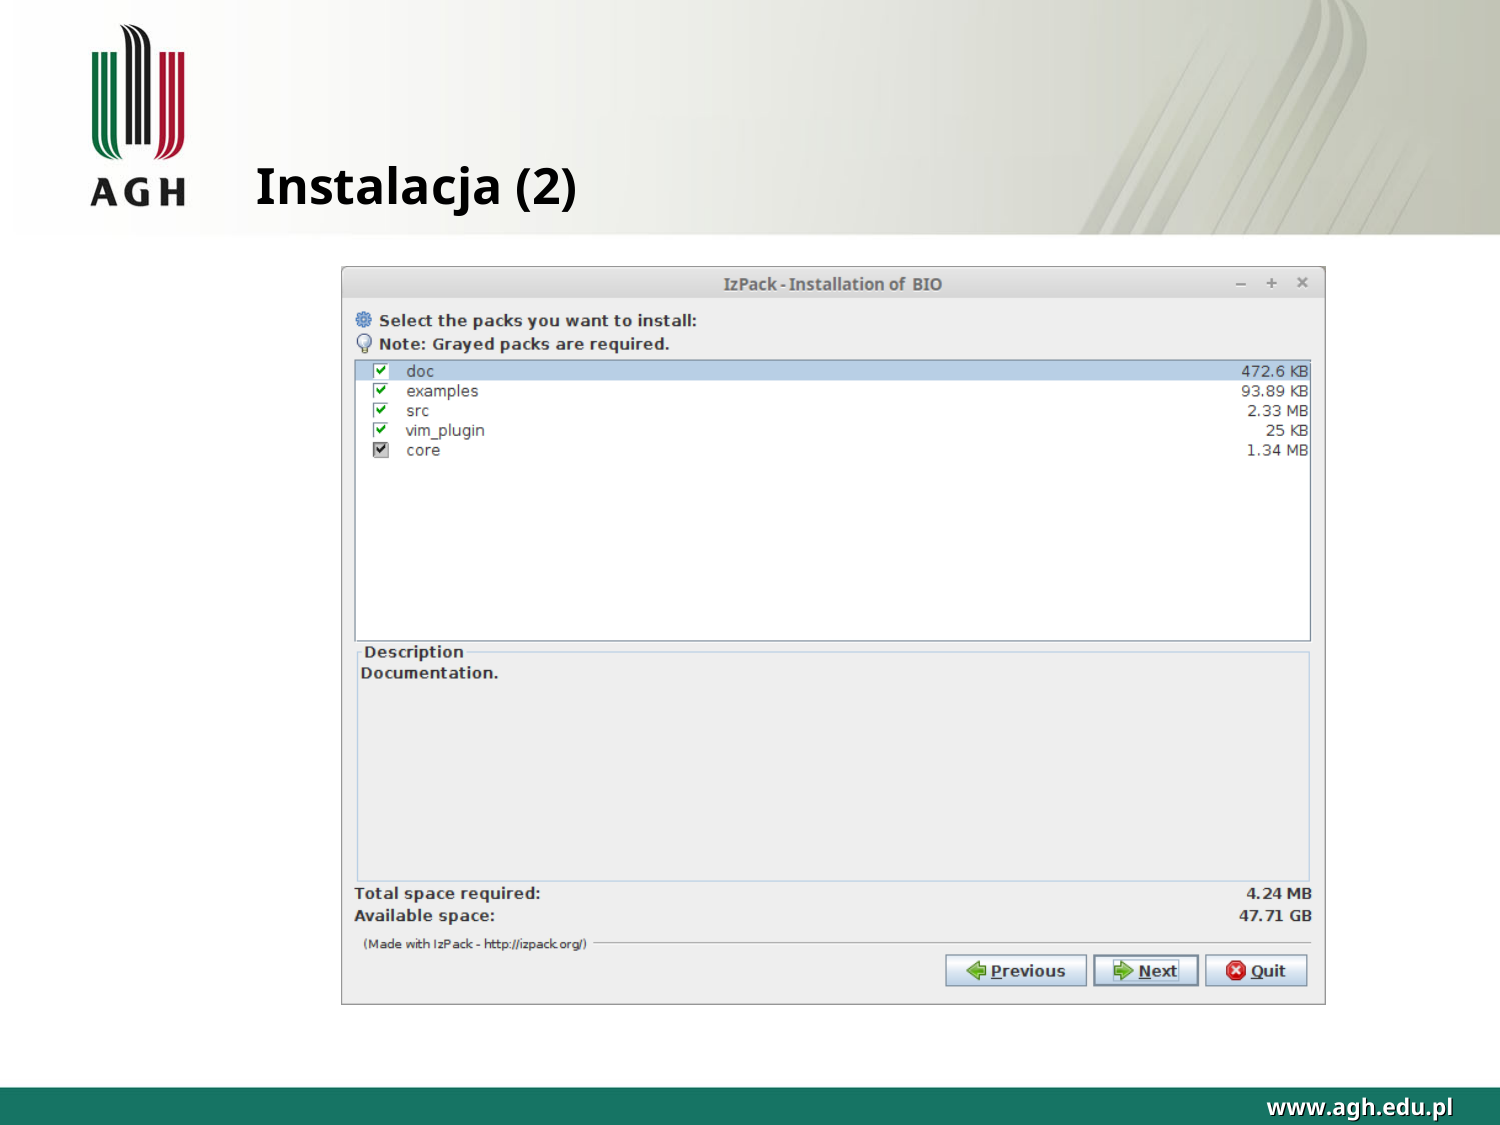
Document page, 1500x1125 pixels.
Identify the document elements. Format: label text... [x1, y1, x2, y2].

picture [0, 0, 1500, 1125]
text_box www.agh.edu.pl [1251, 1084, 1500, 1125]
title Instalacja (2) [242, 137, 1436, 233]
